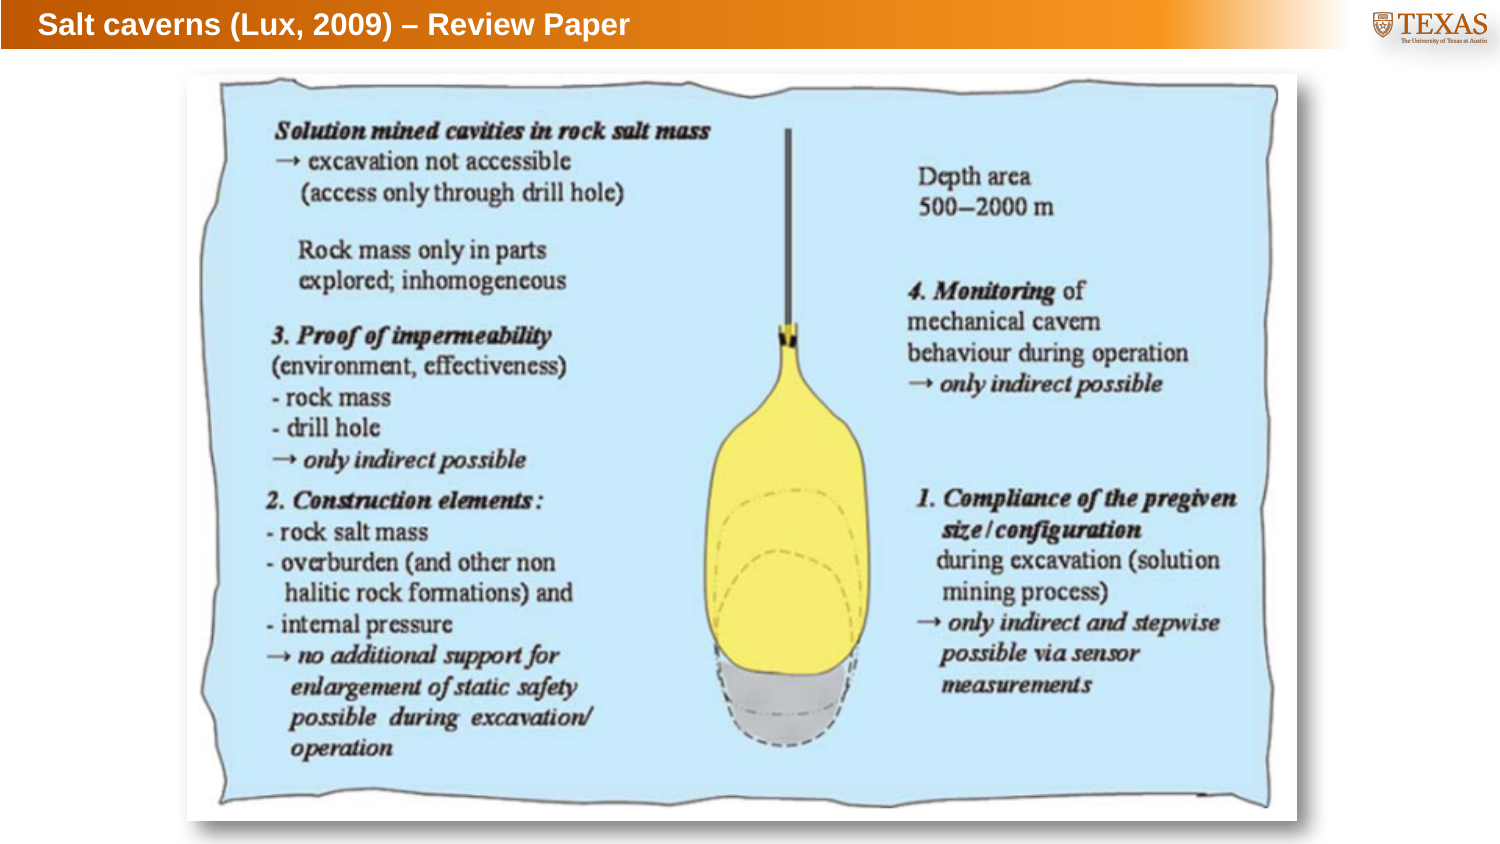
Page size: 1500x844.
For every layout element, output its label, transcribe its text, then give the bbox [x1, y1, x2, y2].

picture [187, 74, 1297, 821]
picture [1348, 0, 1500, 68]
title Salt caverns (Lux, 2009) – Review Paper [37, 0, 1126, 49]
